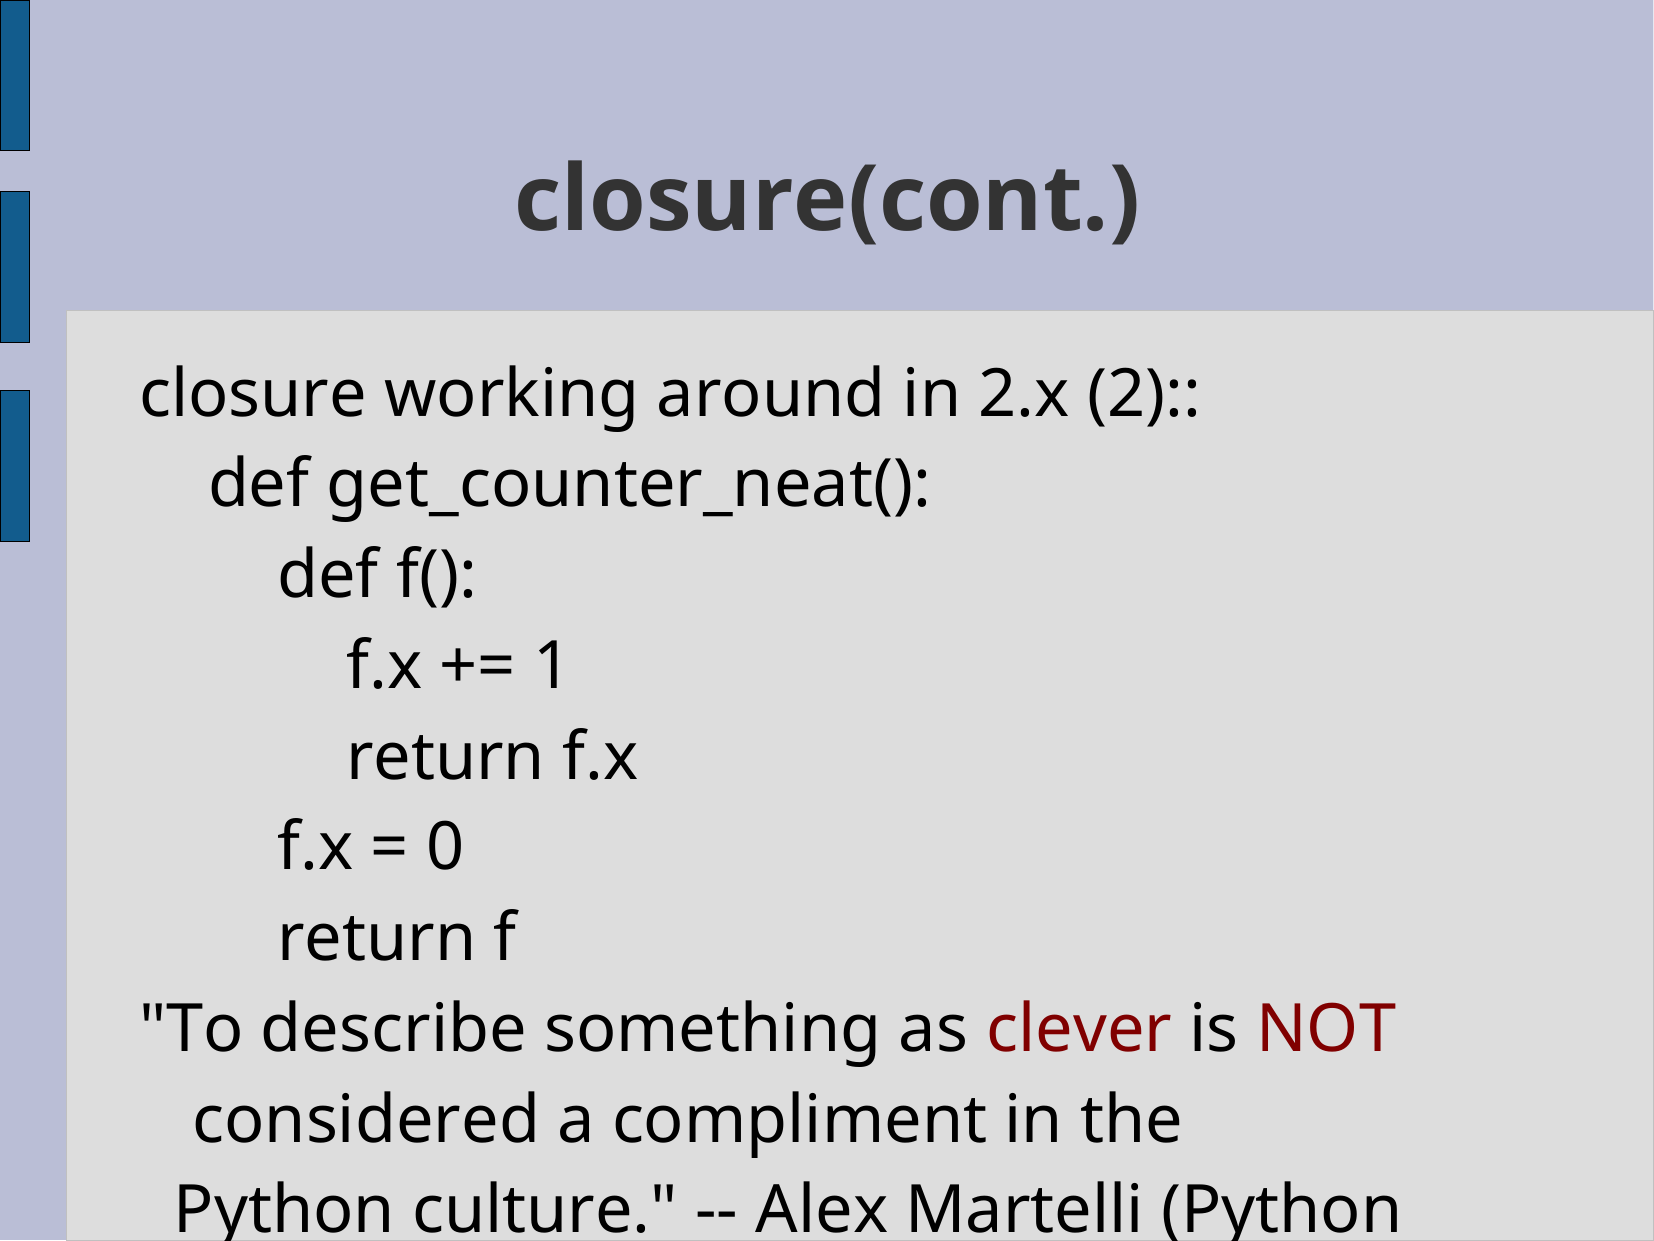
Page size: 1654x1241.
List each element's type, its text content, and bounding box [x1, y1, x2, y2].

title closure(cont.) [121, 98, 1534, 291]
list closure working around in 2.x (2):: def get_counter_neat(): def f(): f.x += 1 return f.x f.x = 0 return f "To describe something as clever is NOT considered a compliment in the Python culture." -- Alex Martelli (Python Cookbook 2nd.) [121, 344, 1534, 1226]
